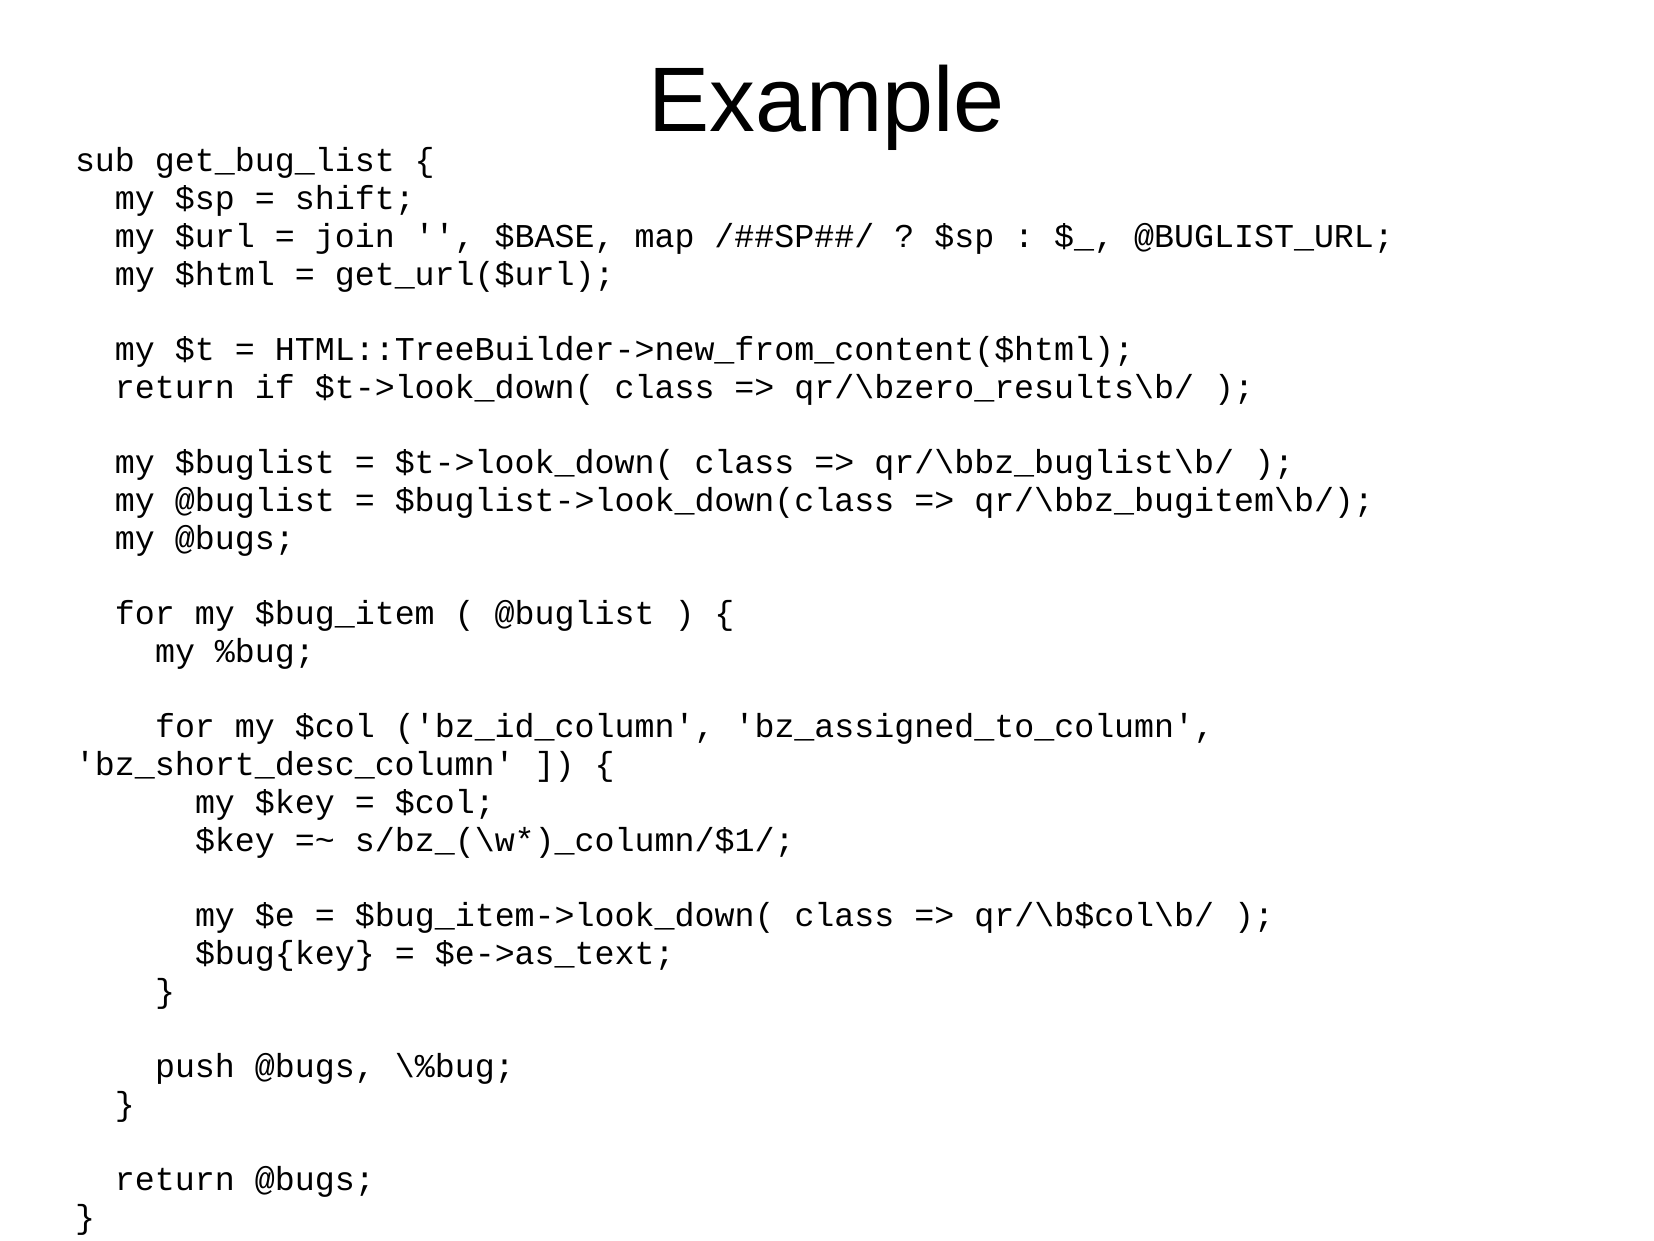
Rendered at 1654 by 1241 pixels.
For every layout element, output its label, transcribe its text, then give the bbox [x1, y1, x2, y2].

list sub get_bug_list { my $sp = shift; my $url = join '', $BASE, map /##SP##/ ? $sp : $_, @BUGLIST_URL; my $html = get_url($url); my $t = HTML::TreeBuilder->new_from_content($html); return if $t->look_down( class => qr/\bzero_results\b/ ); my $buglist = $t->look_down( class => qr/\bbz_buglist\b/ ); my @buglist = $buglist->look_down(class => qr/\bbz_bugitem\b/); my @bugs; for my $bug_item ( @buglist ) { my %bug; for my $col ('bz_id_column', 'bz_assigned_to_column', 'bz_short_desc_column' ]) { my $key = $col; $key =~ s/bz_(\w*)_column/$1/; my $e = $bug_item->look_down( class => qr/\b$col\b/ ); $bug{key} = $e->as_text; } push @bugs, \%bug; } return @bugs; } [75, 144, 1564, 1239]
title Example [82, 0, 1571, 204]
